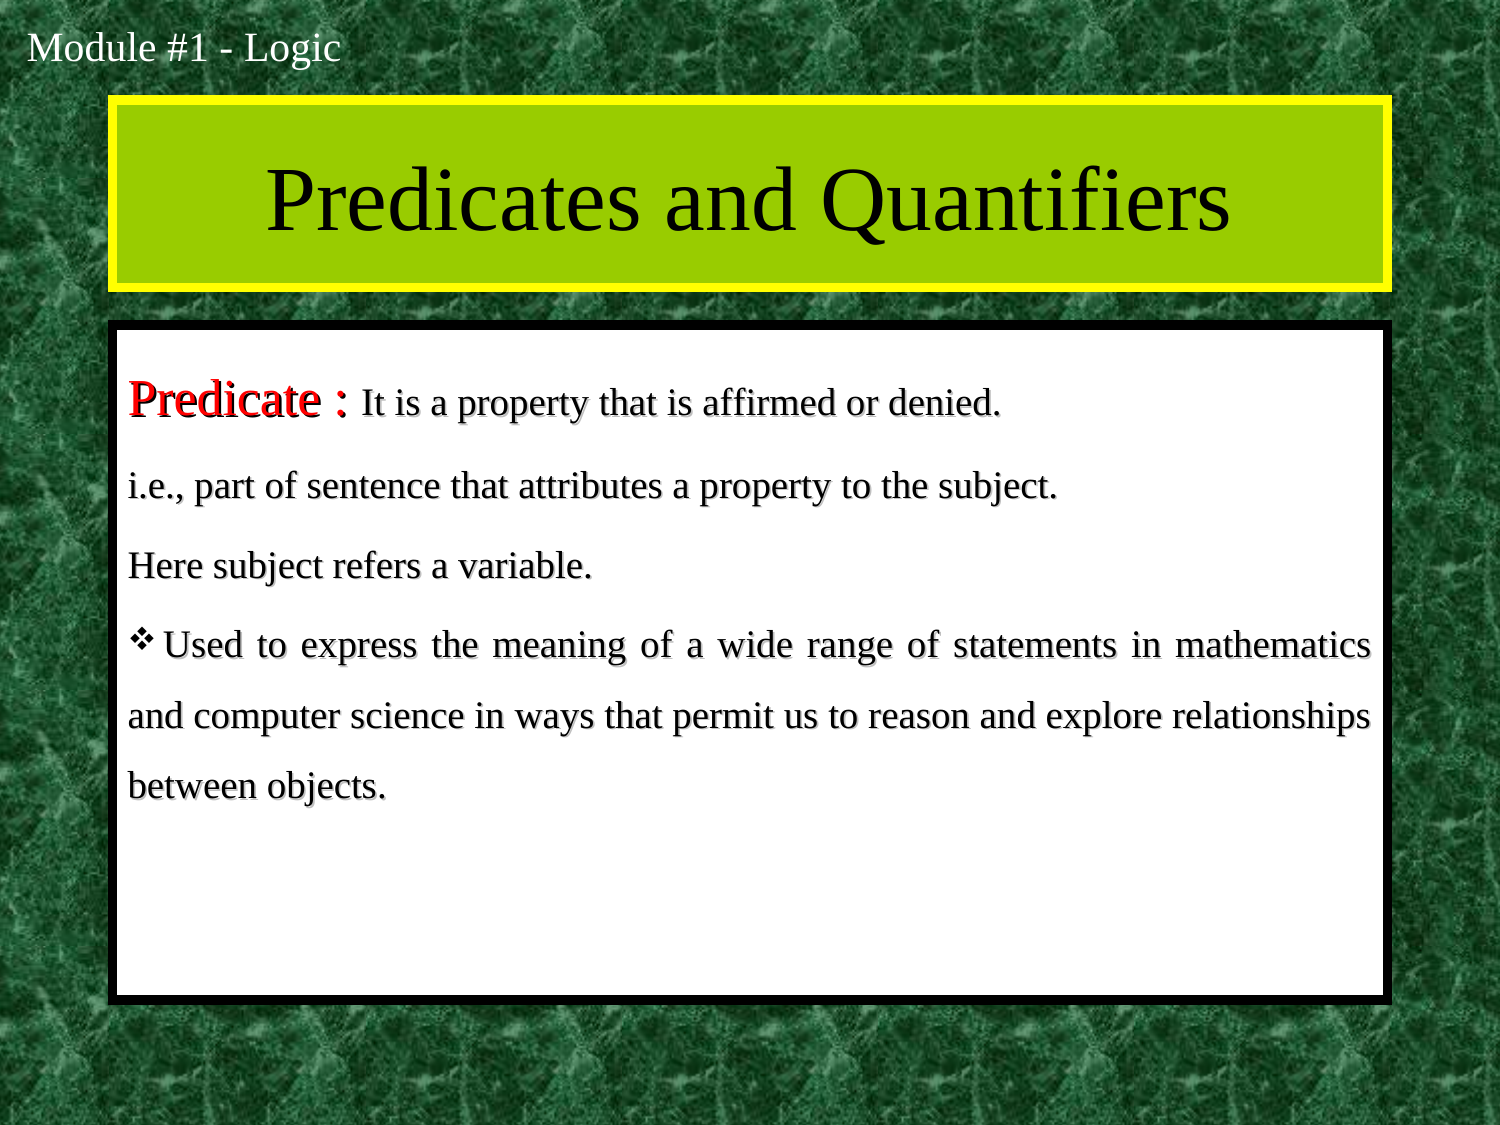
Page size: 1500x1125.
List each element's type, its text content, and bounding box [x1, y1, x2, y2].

title Predicates and Quantifiers [112, 99, 1388, 288]
list Predicate : It is a property that is affirmed or denied. i.e., part of sentence that attributes a property to the subject. Here subject refers a variable. Used to express the meaning of a wide range of statements in mathematics and computer science in ways that permit us to reason and explore relationships between objects. [112, 324, 1388, 1000]
picture [0, 0, 1500, 1125]
